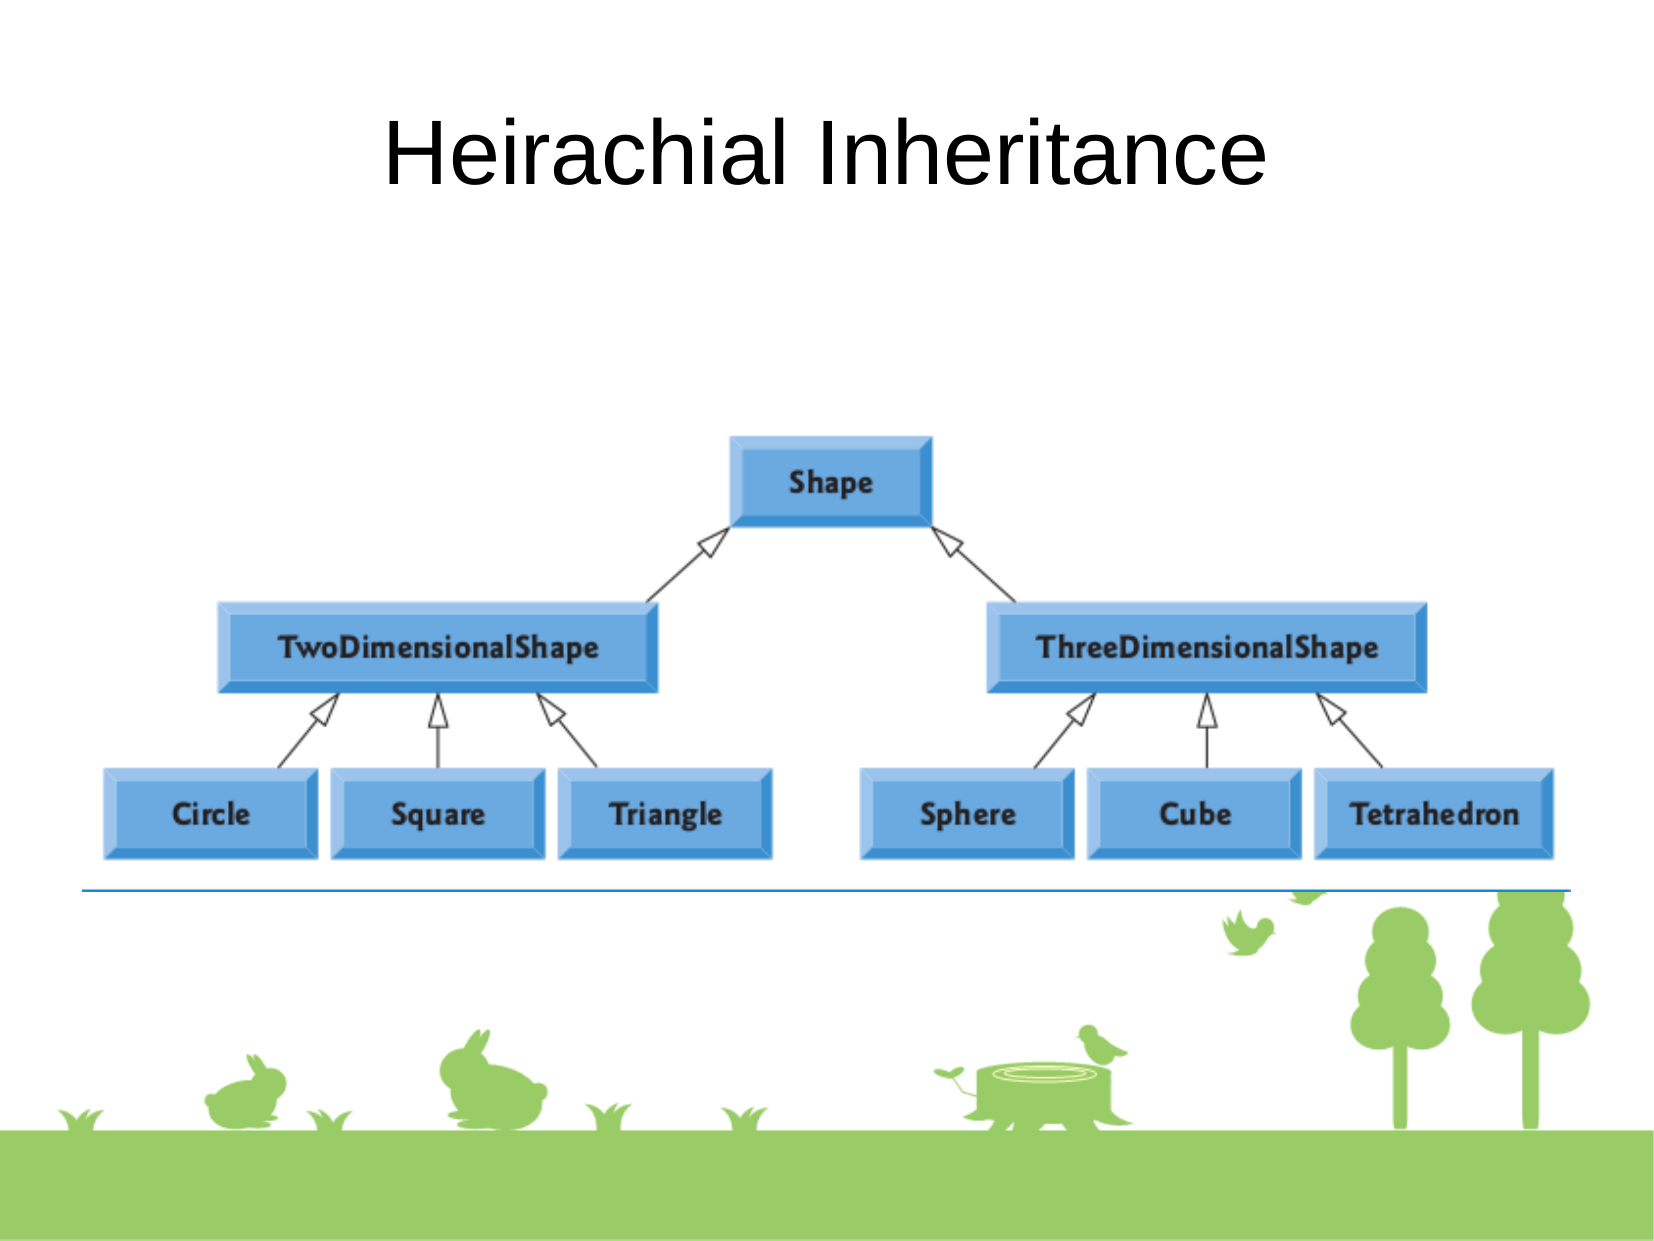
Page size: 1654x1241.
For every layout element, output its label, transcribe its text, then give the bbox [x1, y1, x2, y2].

picture [0, 0, 1654, 1241]
title Heirachial Inheritance [82, 49, 1571, 257]
